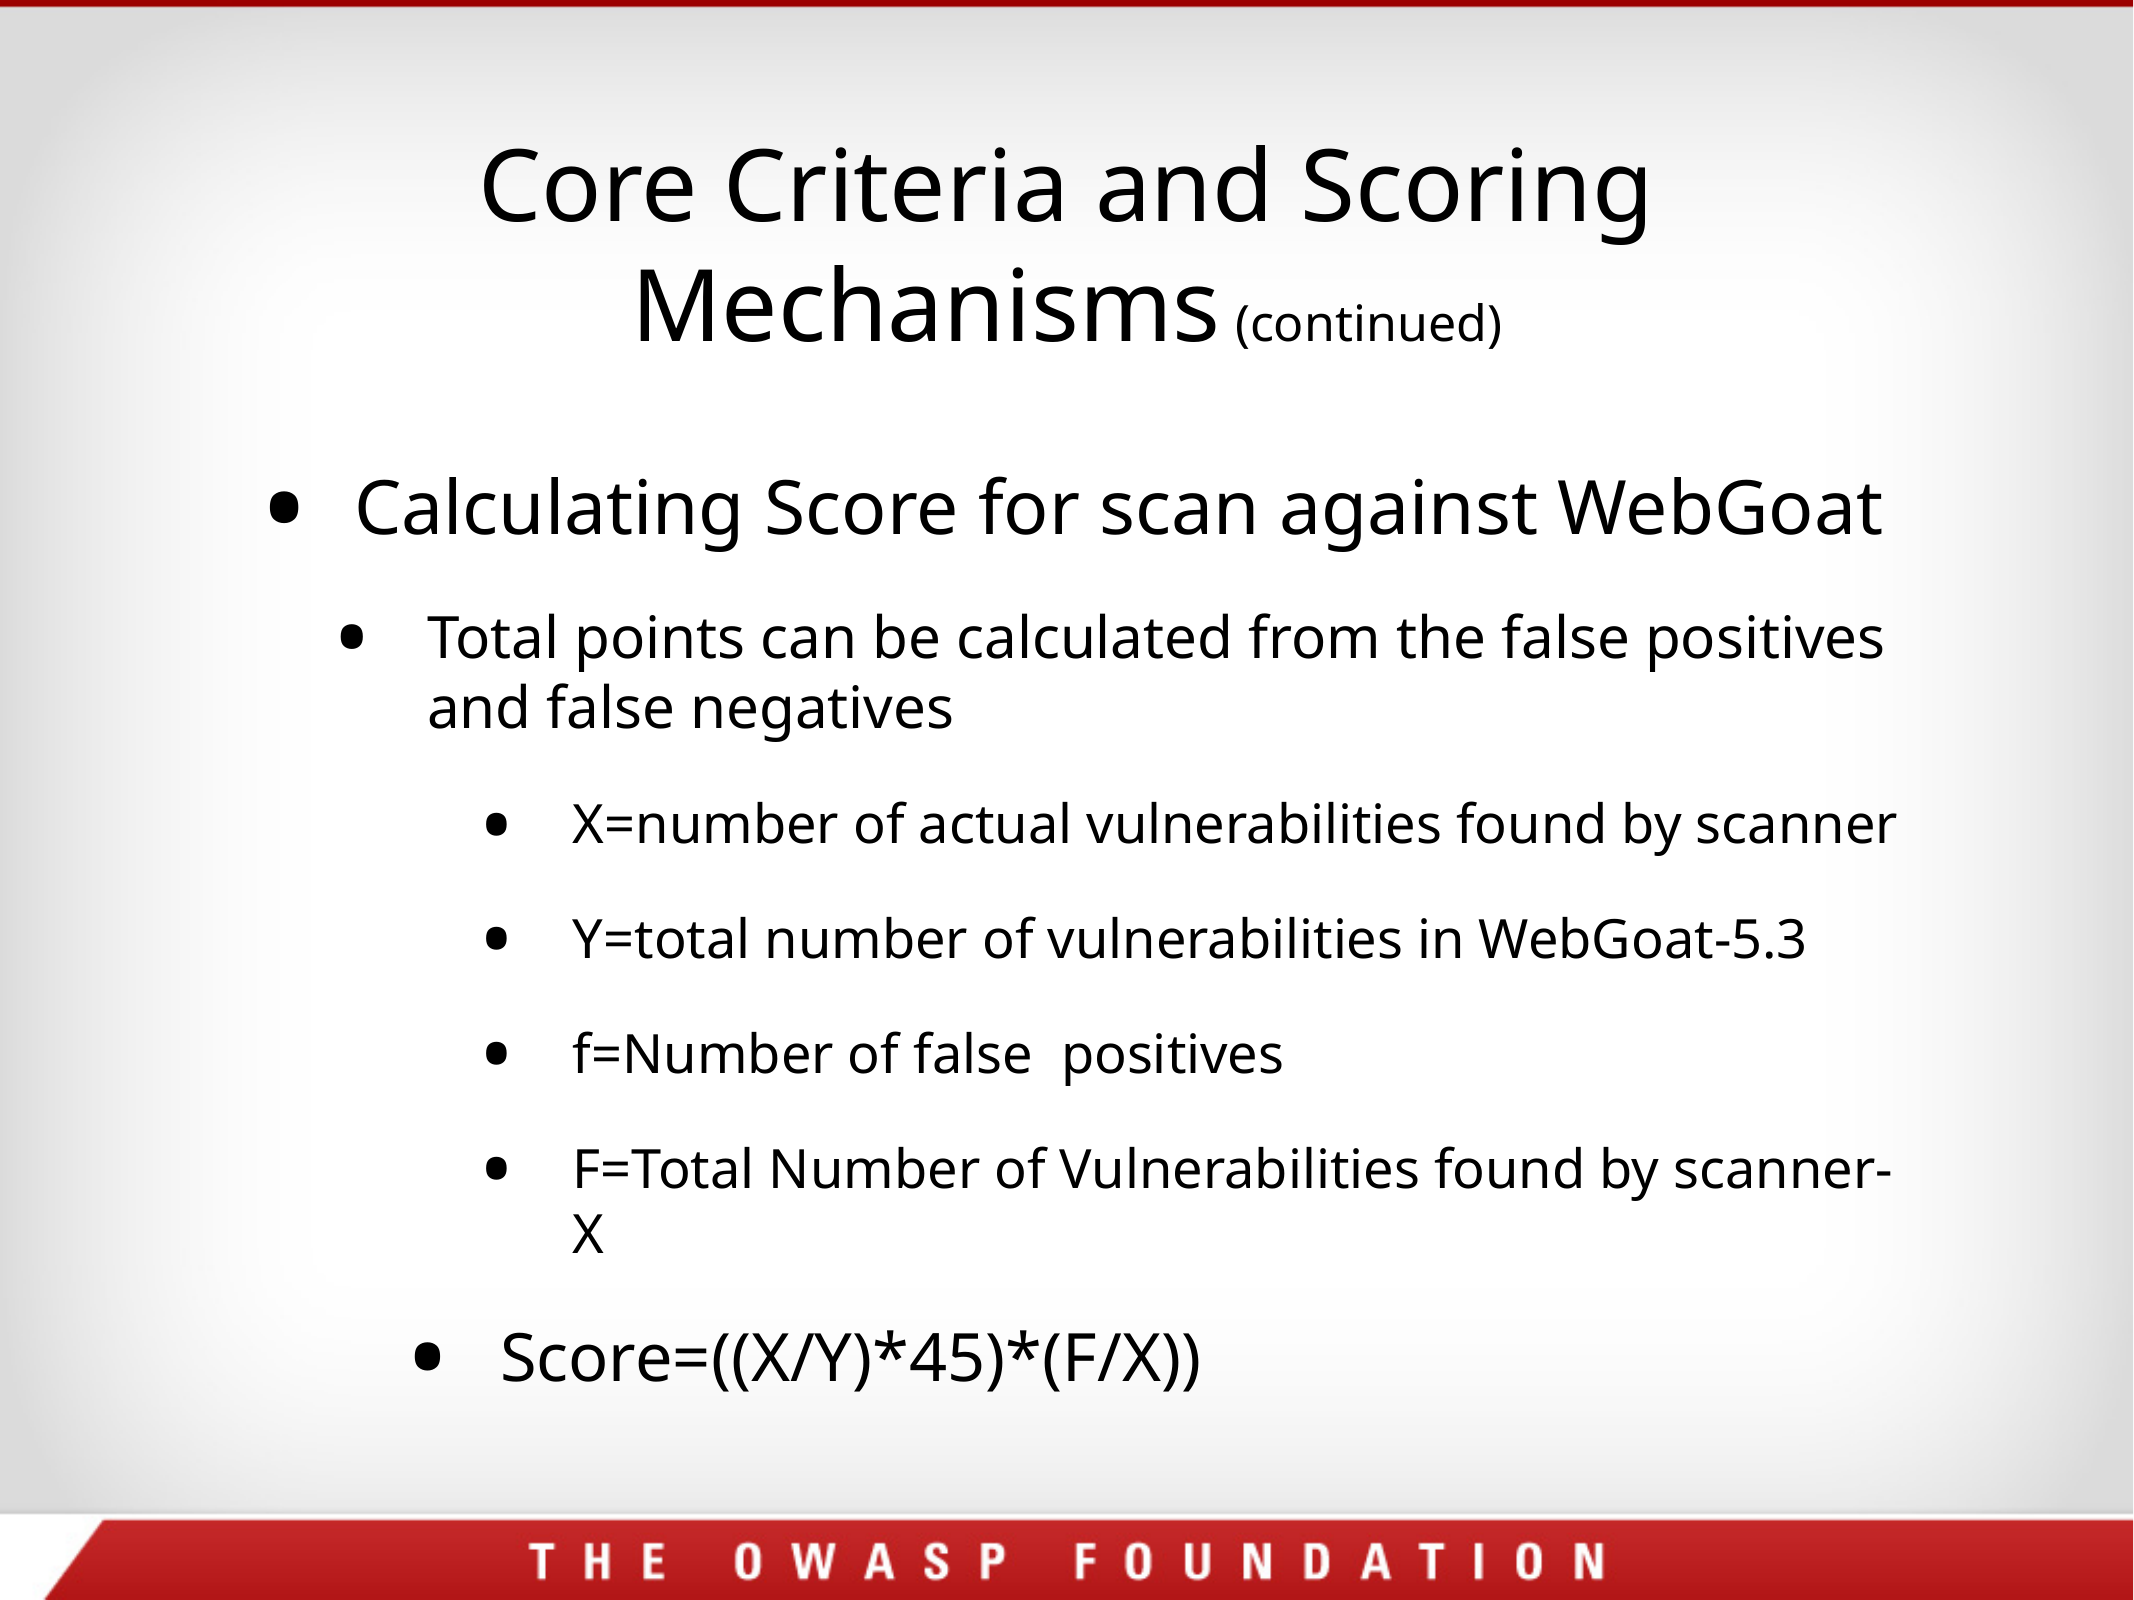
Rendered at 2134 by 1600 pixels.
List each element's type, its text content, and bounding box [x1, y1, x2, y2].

title Core Criteria and Scoring Mechanisms (continued) [208, 22, 1925, 454]
list Calculating Score for scan against WebGoat Total points can be calculated from the false positives and false negatives X=number of actual vulnerabilities found by scanner Y=total number of vulnerabilities in WebGoat-5.3 f=Number of false positives F=Total Number of Vulnerabilities found by scanner-X Score=((X/Y)*45)*(F/X)) [208, 454, 1925, 1510]
picture [0, 0, 2134, 1600]
